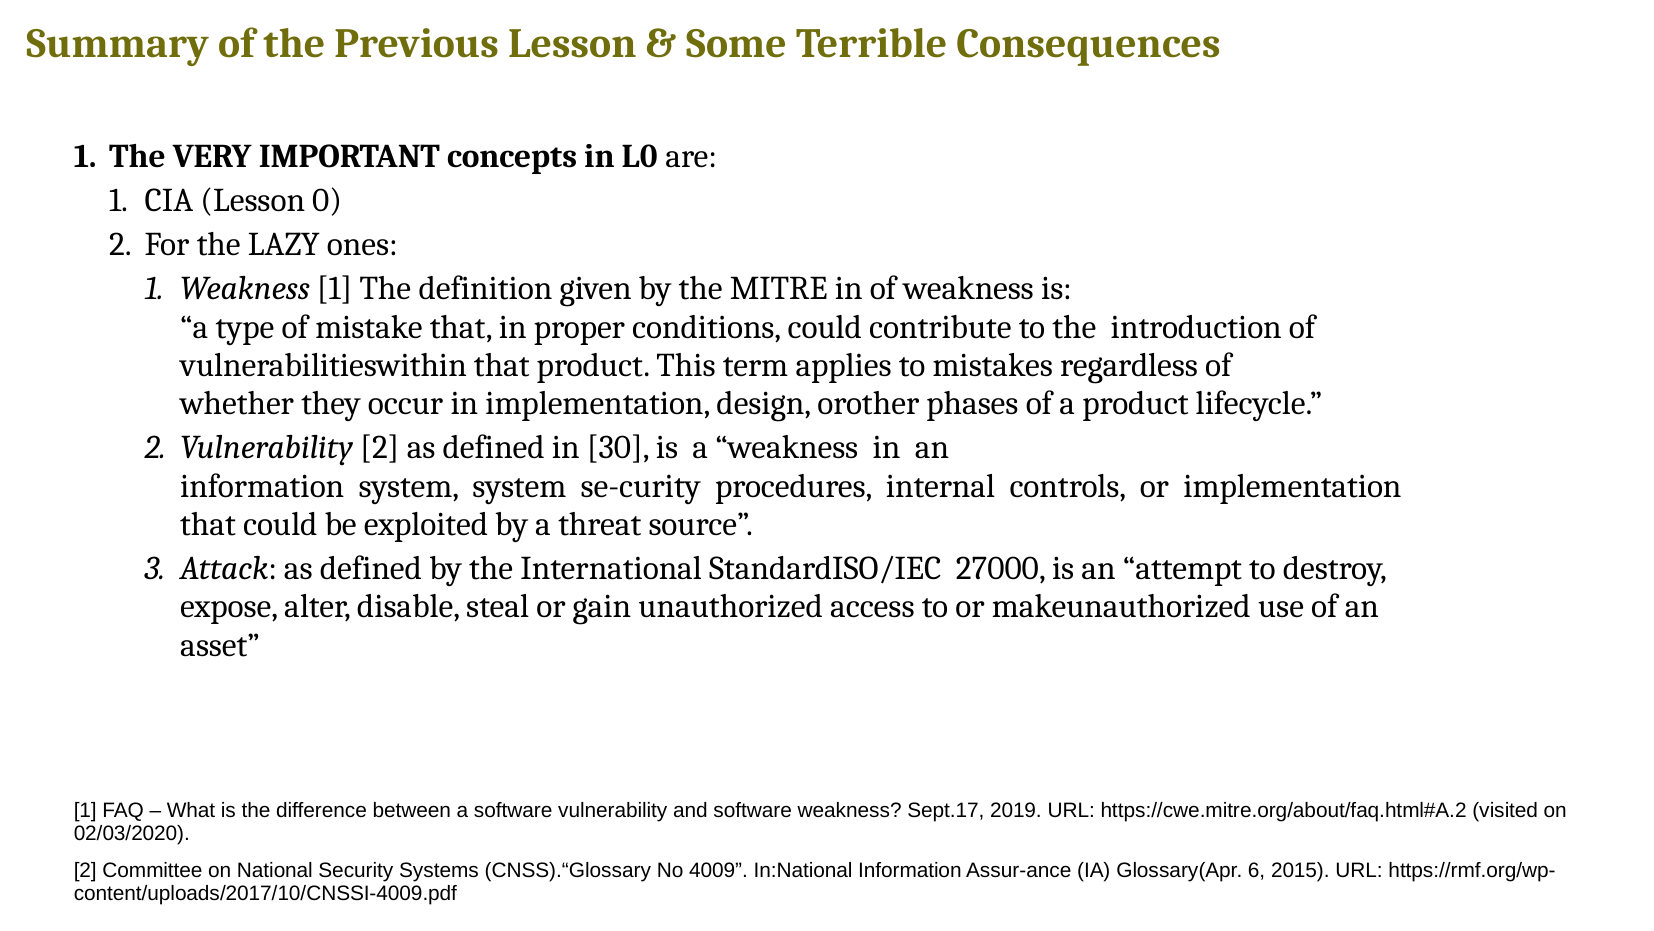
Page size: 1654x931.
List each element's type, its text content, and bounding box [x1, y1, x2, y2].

text_box [1] FAQ – What is the difference between a software vulnerability and software weakness? Sept.17, 2019. URL: https://cwe.mitre.org/about/faq.html#A.2 (visited on 02/03/2020). [2] Committee on National Security Systems (CNSS).“Glossary No 4009”. In:National Information Assur-ance (IA) Glossary(Apr. 6, 2015). URL: https://rmf.org/wp-content/uploads/2017/10/CNSSI-4009.pdf [59, 791, 1595, 913]
text_box The VERY IMPORTANT concepts in L0 are: CIA (Lesson 0) For the LAZY ones: Weakness [1] The definition given by the MITRE in of weakness is: “a type of mistake that, in proper conditions, could contribute to the introduction of vulnerabilitieswithin that product. This term applies to mistakes regardless of whether they occur in implementation, design, orother phases of a product lifecycle.” Vulnerability [2] as defined in [30], is a “weakness in an information system, system se-curity procedures, internal controls, or implementation that could be exploited by a threat source”. Attack: as defined by the International StandardISO/IEC 27000, is an “attempt to destroy, expose, alter, disable, steal or gain unauthorized access to or makeunauthorized use of an asset” [59, 129, 1619, 697]
text_box Summary of the Previous Lesson & Some Terrible Consequences [11, 12, 1359, 77]
